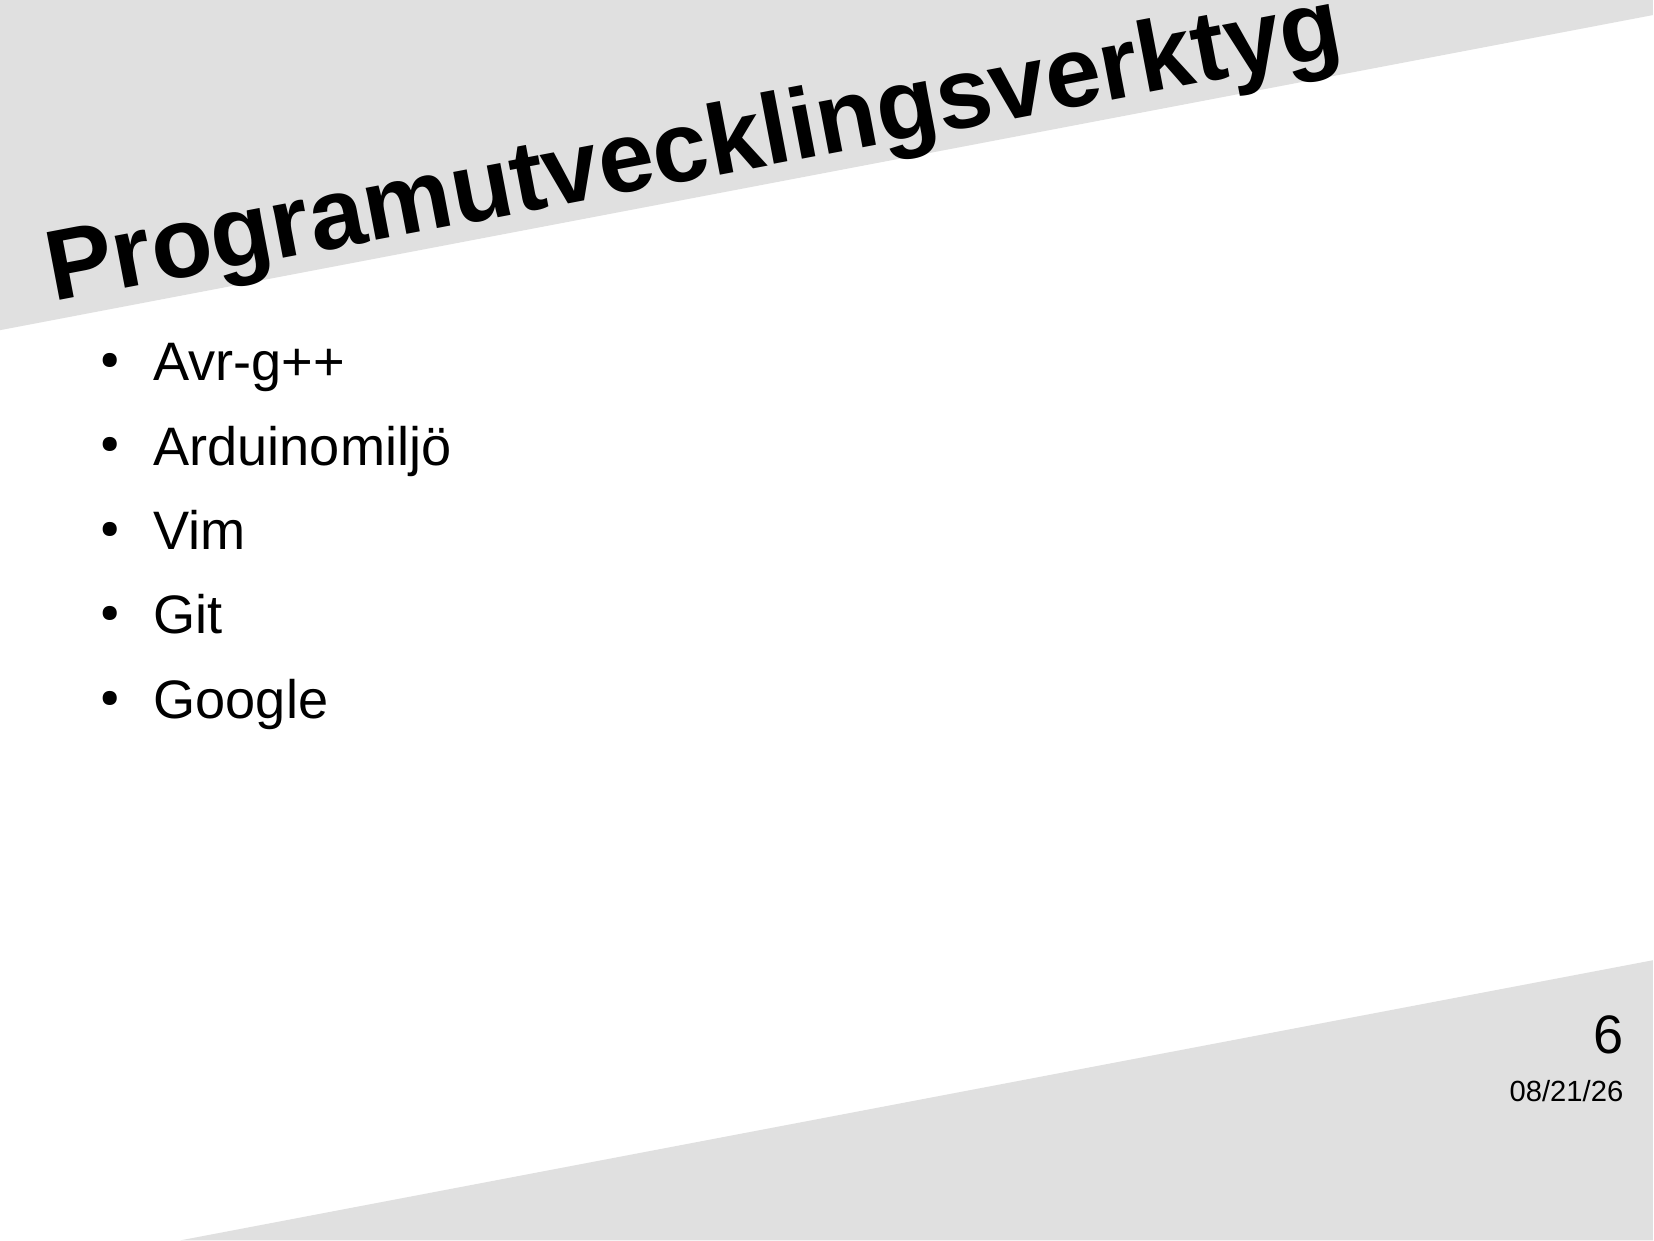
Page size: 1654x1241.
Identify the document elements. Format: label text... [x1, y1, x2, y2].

list Avr-g++ Arduinomiljö Vim Git Google [82, 331, 691, 1052]
title Programutvecklingsverktyg [15, 0, 1519, 323]
